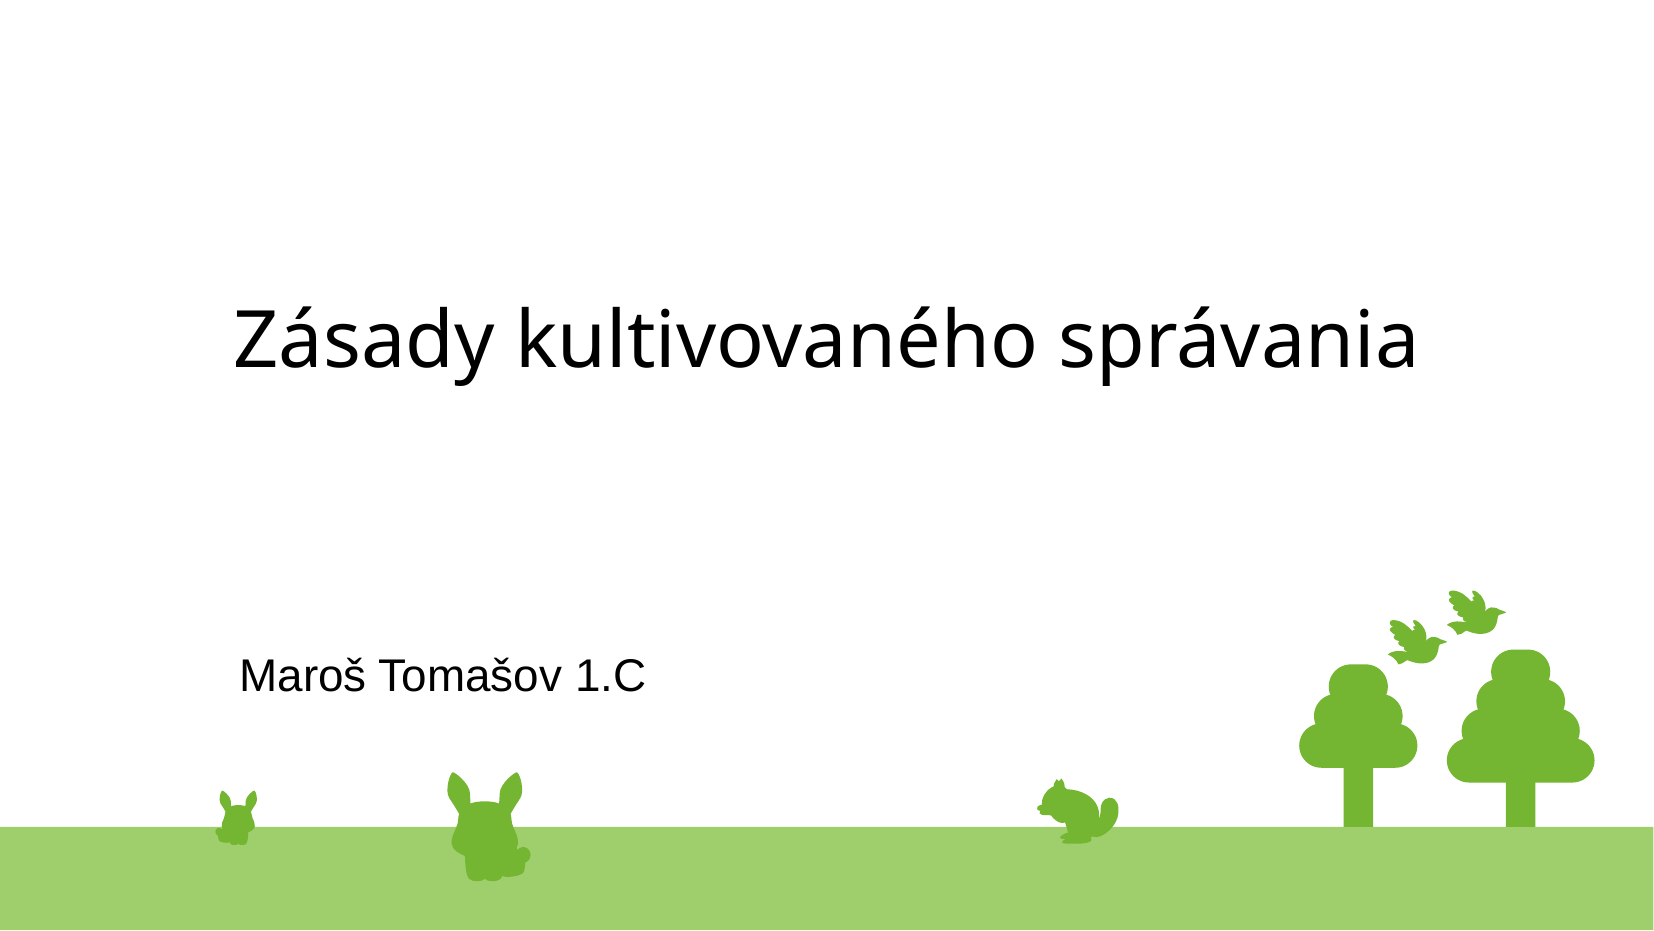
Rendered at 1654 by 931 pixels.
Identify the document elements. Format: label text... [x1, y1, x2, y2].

title Zásady kultivovaného správania [88, 262, 1565, 411]
subtitle Maroš Tomašov 1.C [0, 601, 887, 751]
